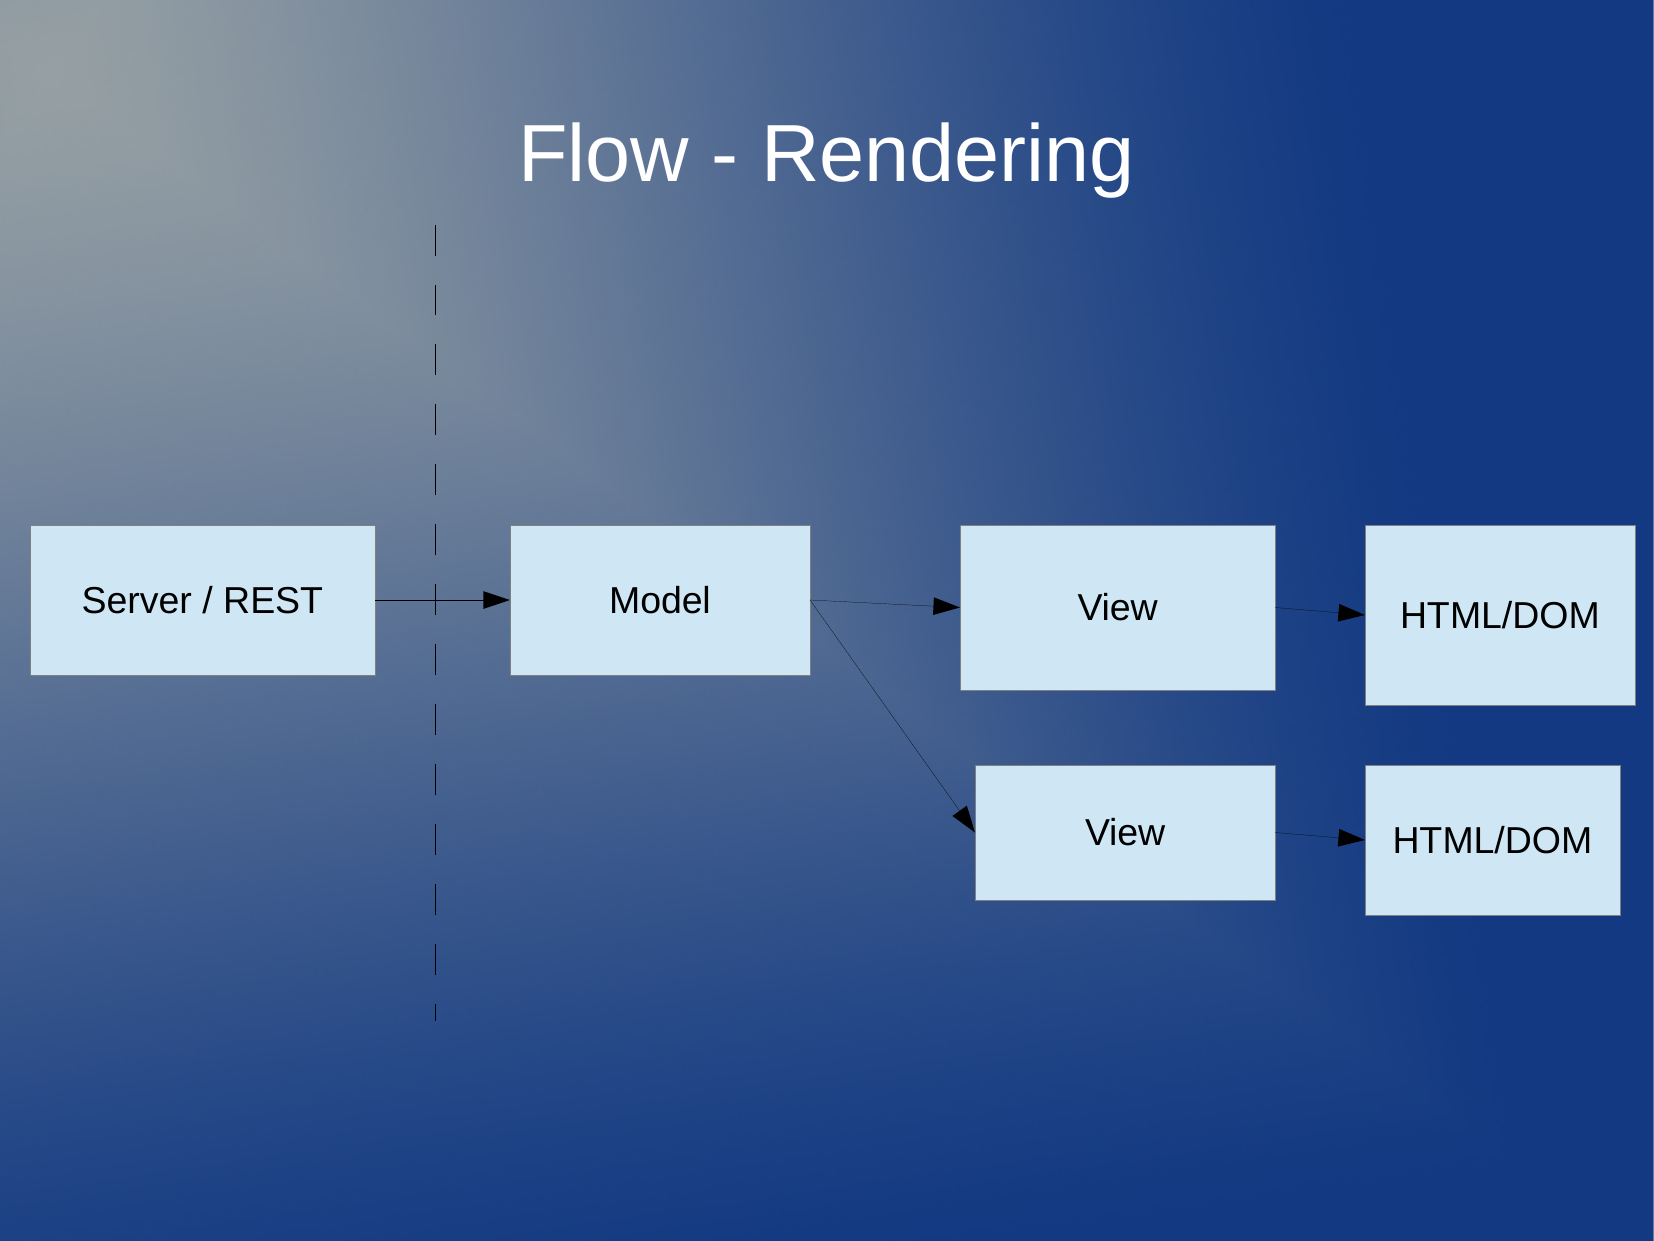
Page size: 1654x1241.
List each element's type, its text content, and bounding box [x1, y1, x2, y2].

picture [0, 0, 1654, 1241]
text_box Model [510, 525, 811, 676]
text_box View [975, 765, 1276, 901]
title Flow - Rendering [82, 49, 1571, 257]
text_box HTML/DOM [1365, 525, 1636, 706]
text_box View [960, 525, 1276, 691]
text_box Server / REST [30, 525, 376, 676]
text_box HTML/DOM [1365, 765, 1621, 916]
